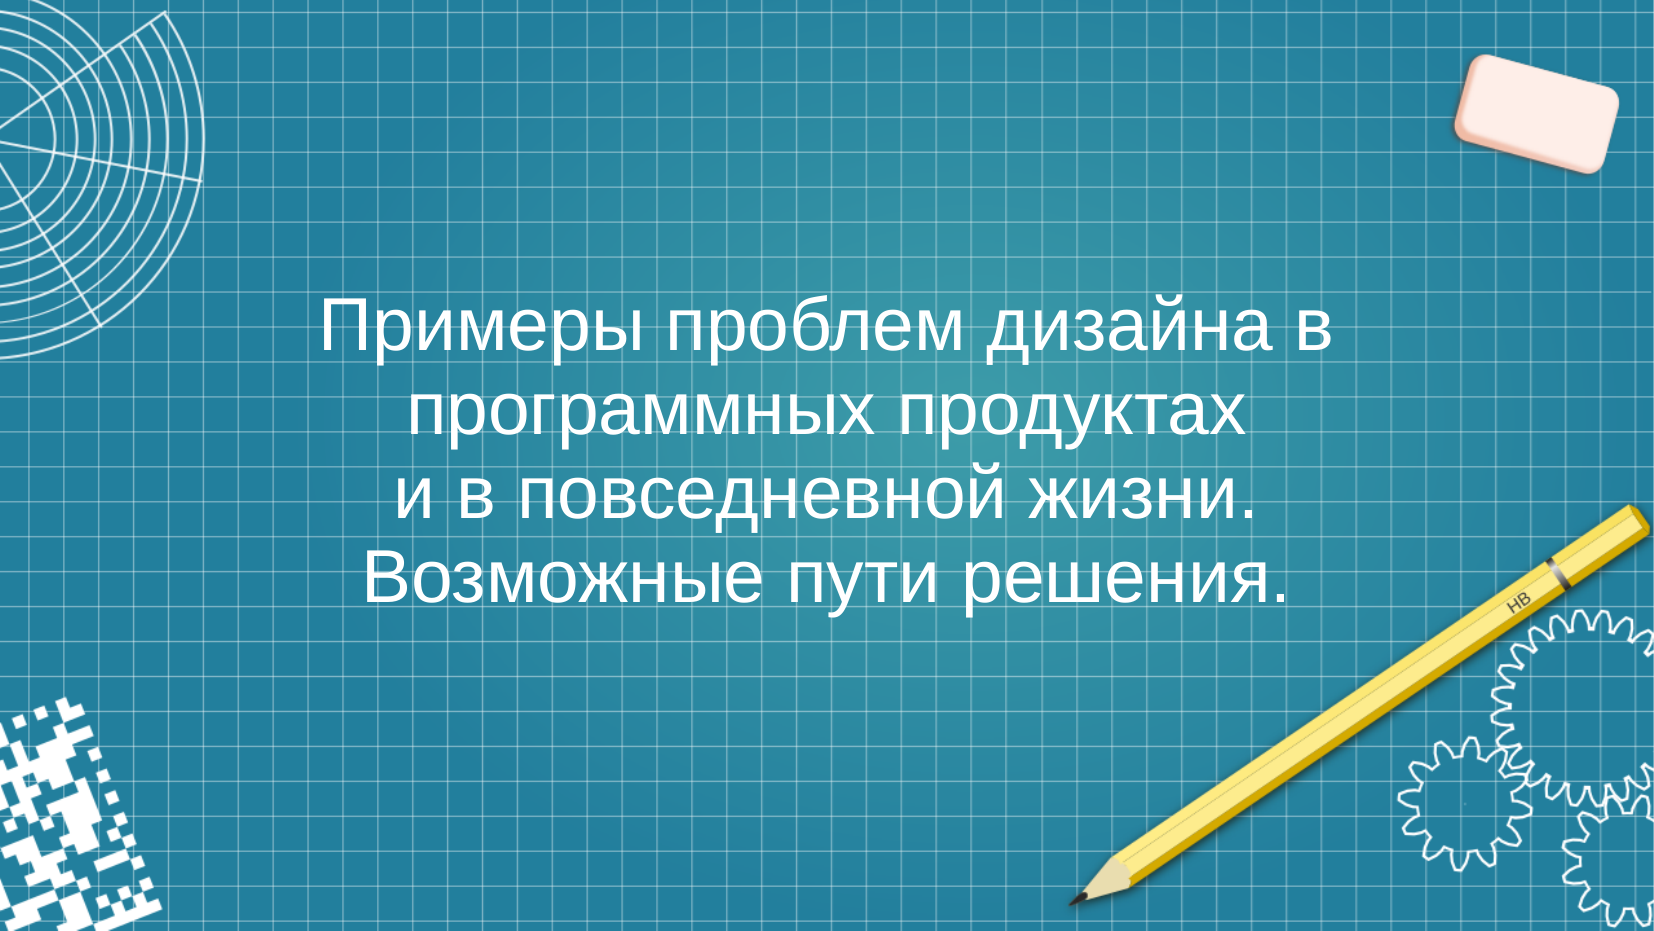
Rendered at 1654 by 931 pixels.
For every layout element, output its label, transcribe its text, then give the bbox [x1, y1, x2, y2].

picture [0, 0, 1654, 931]
title Примеры проблем дизайна в программных продуктах и в повседневной жизни. Возможные пути решения. [82, 282, 1571, 619]
